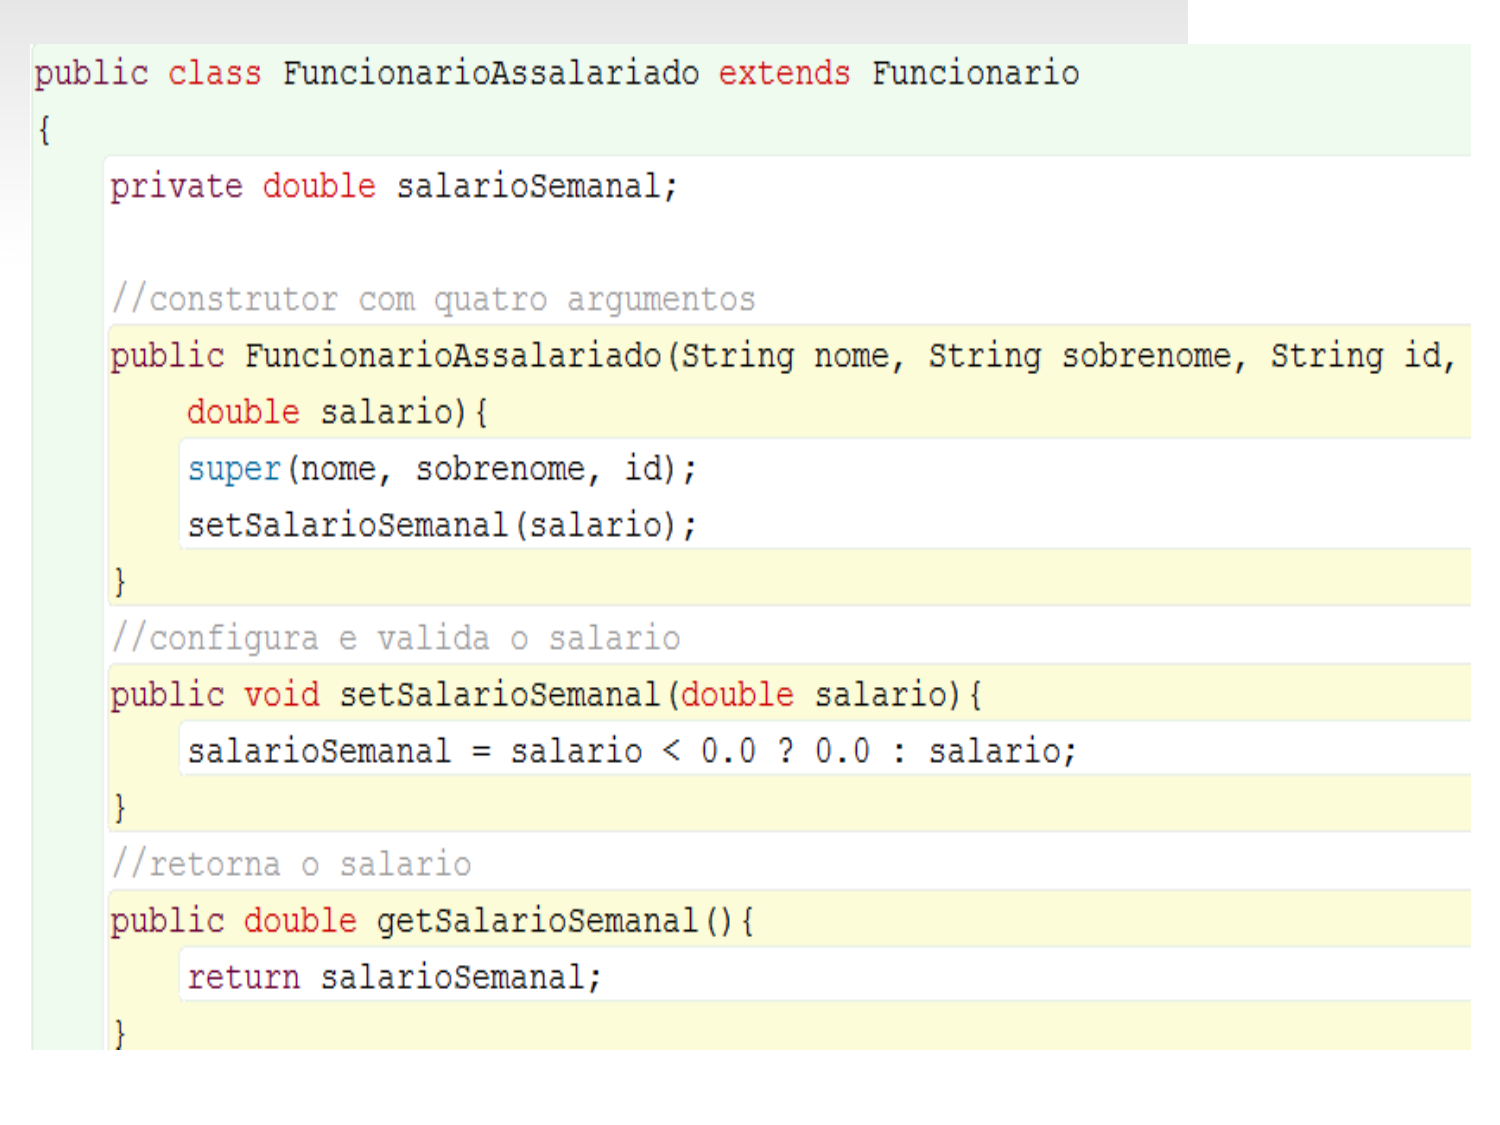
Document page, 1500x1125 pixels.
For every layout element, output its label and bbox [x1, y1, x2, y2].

picture [30, 44, 1471, 1051]
